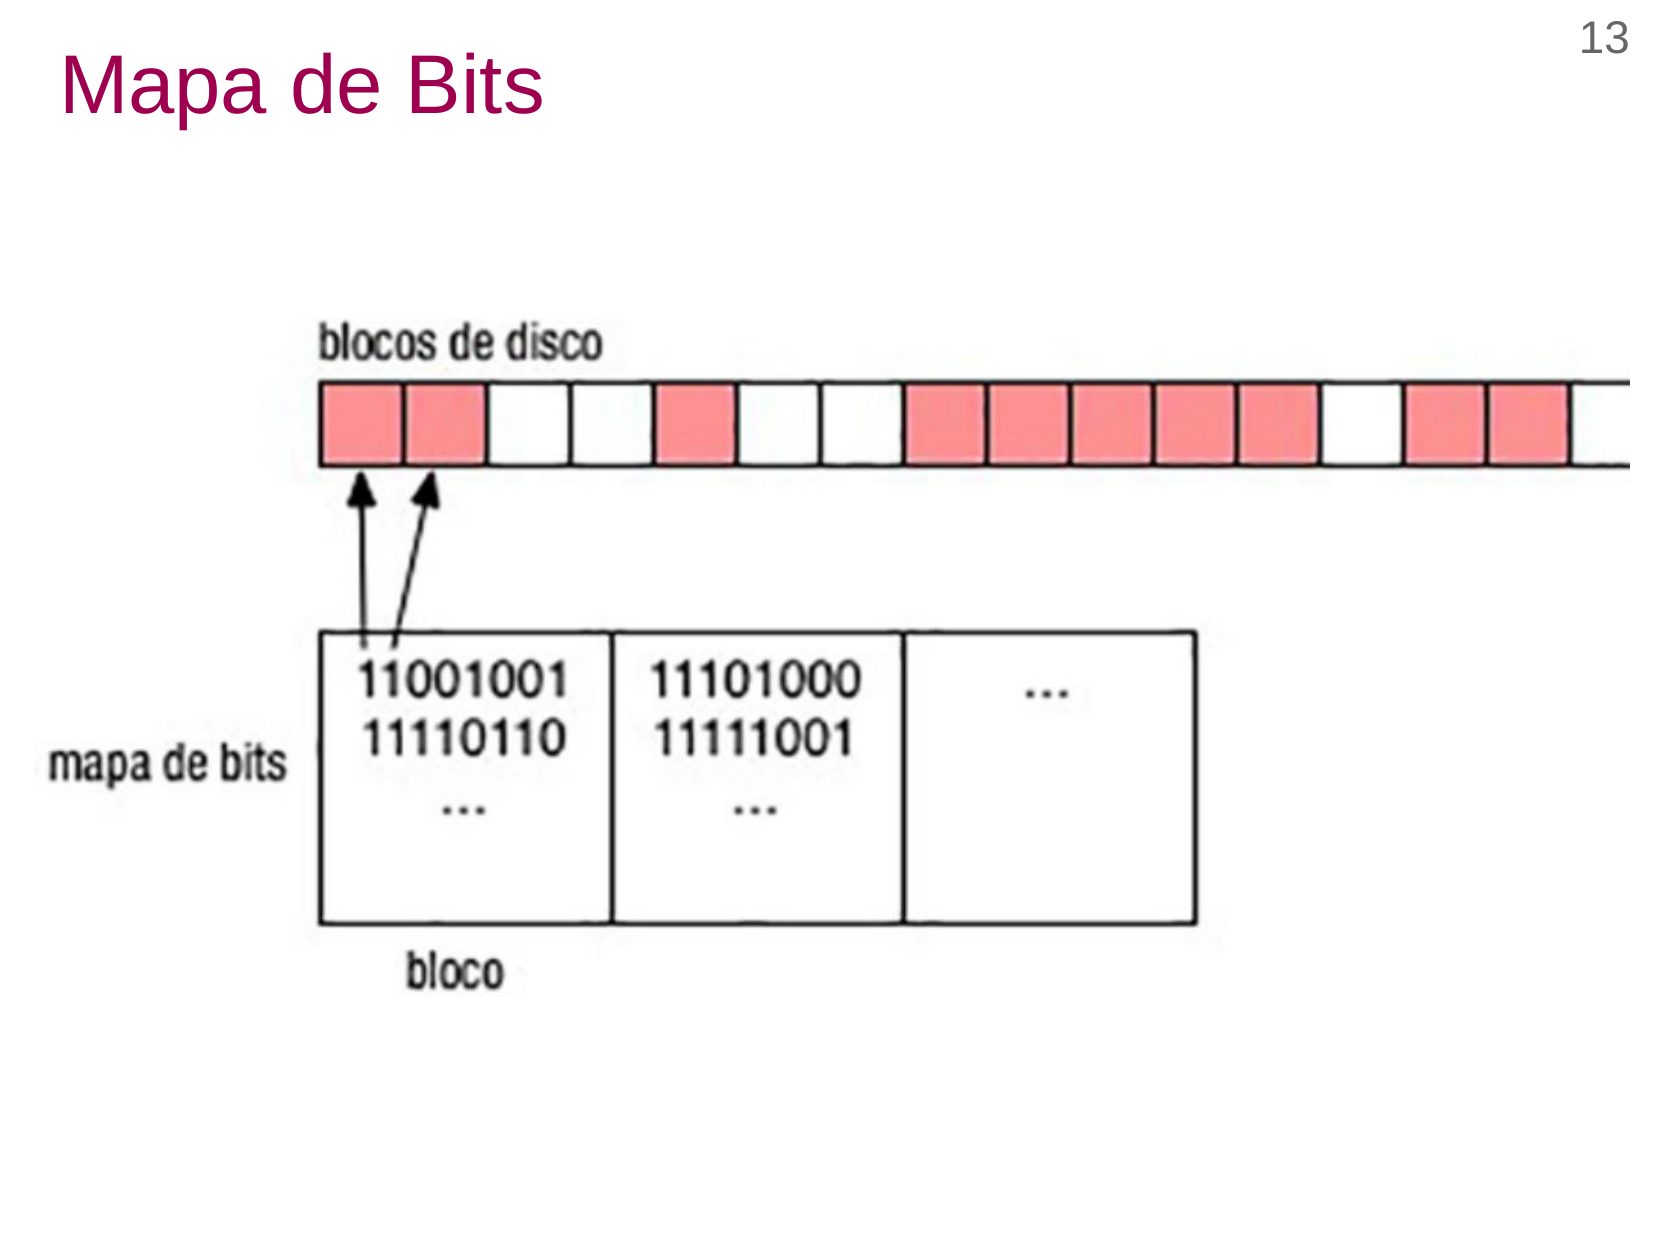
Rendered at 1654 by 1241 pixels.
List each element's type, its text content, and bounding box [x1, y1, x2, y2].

picture [34, 318, 1630, 997]
title Mapa de Bits [59, 29, 1595, 148]
